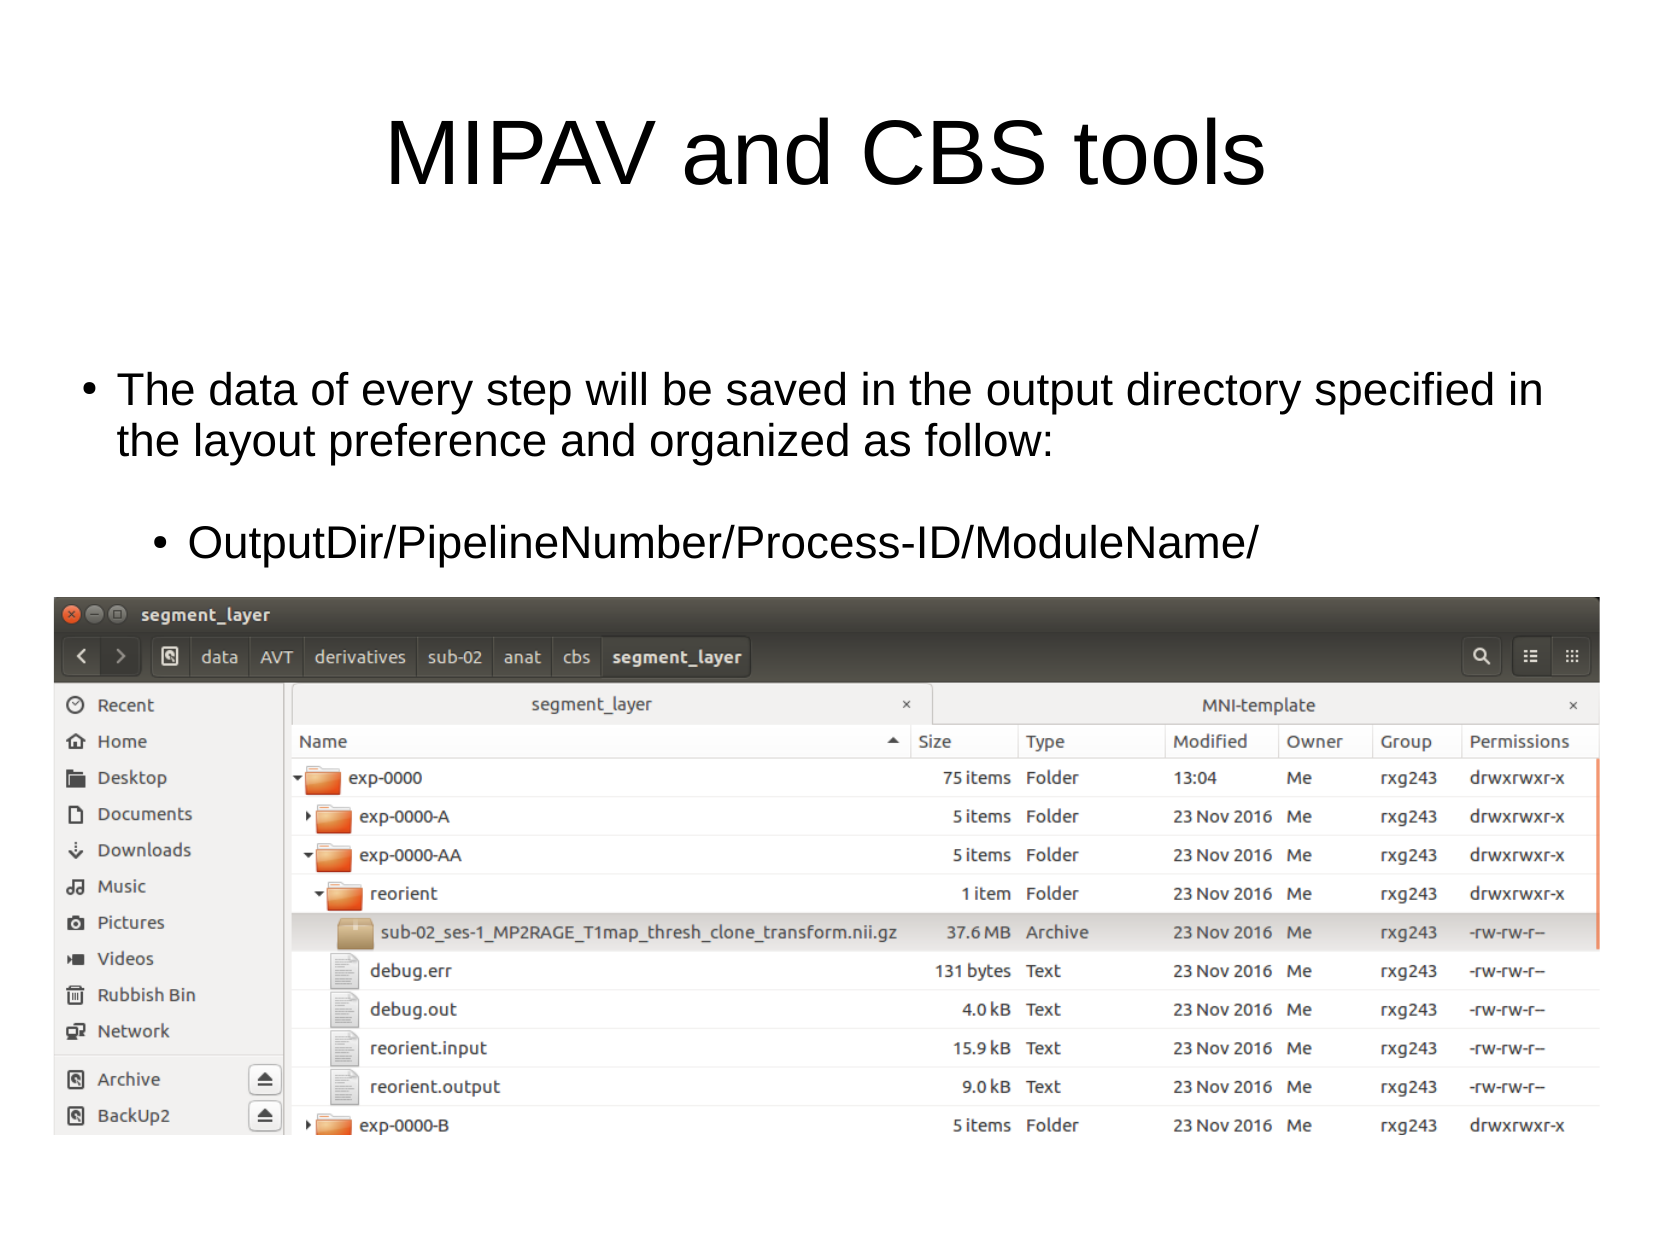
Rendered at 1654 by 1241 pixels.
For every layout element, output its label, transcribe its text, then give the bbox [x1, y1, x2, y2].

title MIPAV and CBS tools [82, 49, 1571, 257]
text_box The data of every step will be saved in the output directory specified in the layout preference and organized as follow: OutputDir/PipelineNumber/Process-ID/ModuleName/ [81, 236, 1570, 597]
picture [53, 597, 1600, 1135]
